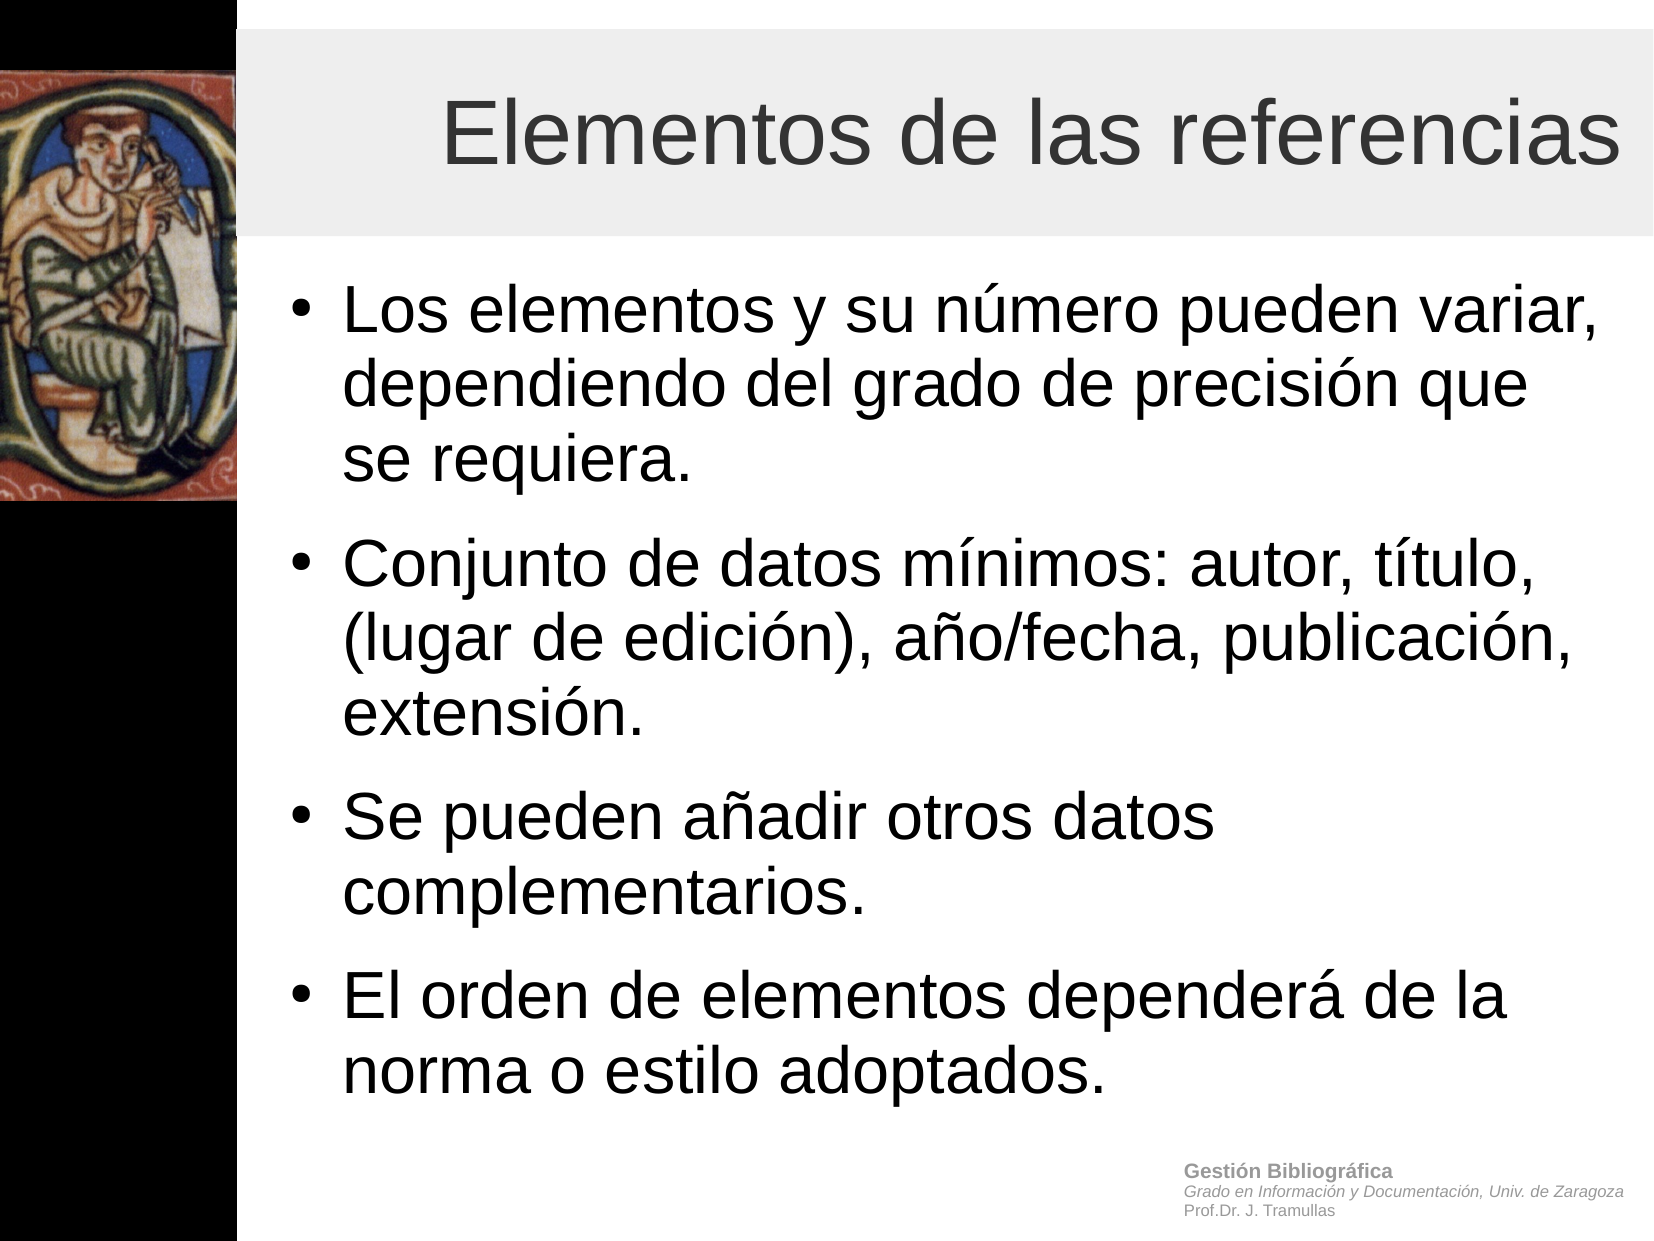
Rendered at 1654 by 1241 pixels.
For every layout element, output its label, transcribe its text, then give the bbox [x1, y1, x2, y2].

list Los elementos y su número pueden variar, dependiendo del grado de precisión que se requiera. Conjunto de datos mínimos: autor, título, (lugar de edición), año/fecha, publicación, extensión. Se pueden añadir otros datos complementarios. El orden de elementos dependerá de la norma o estilo adoptados. [271, 271, 1619, 1134]
picture [0, 70, 237, 501]
title Elementos de las referencias [236, 29, 1654, 237]
